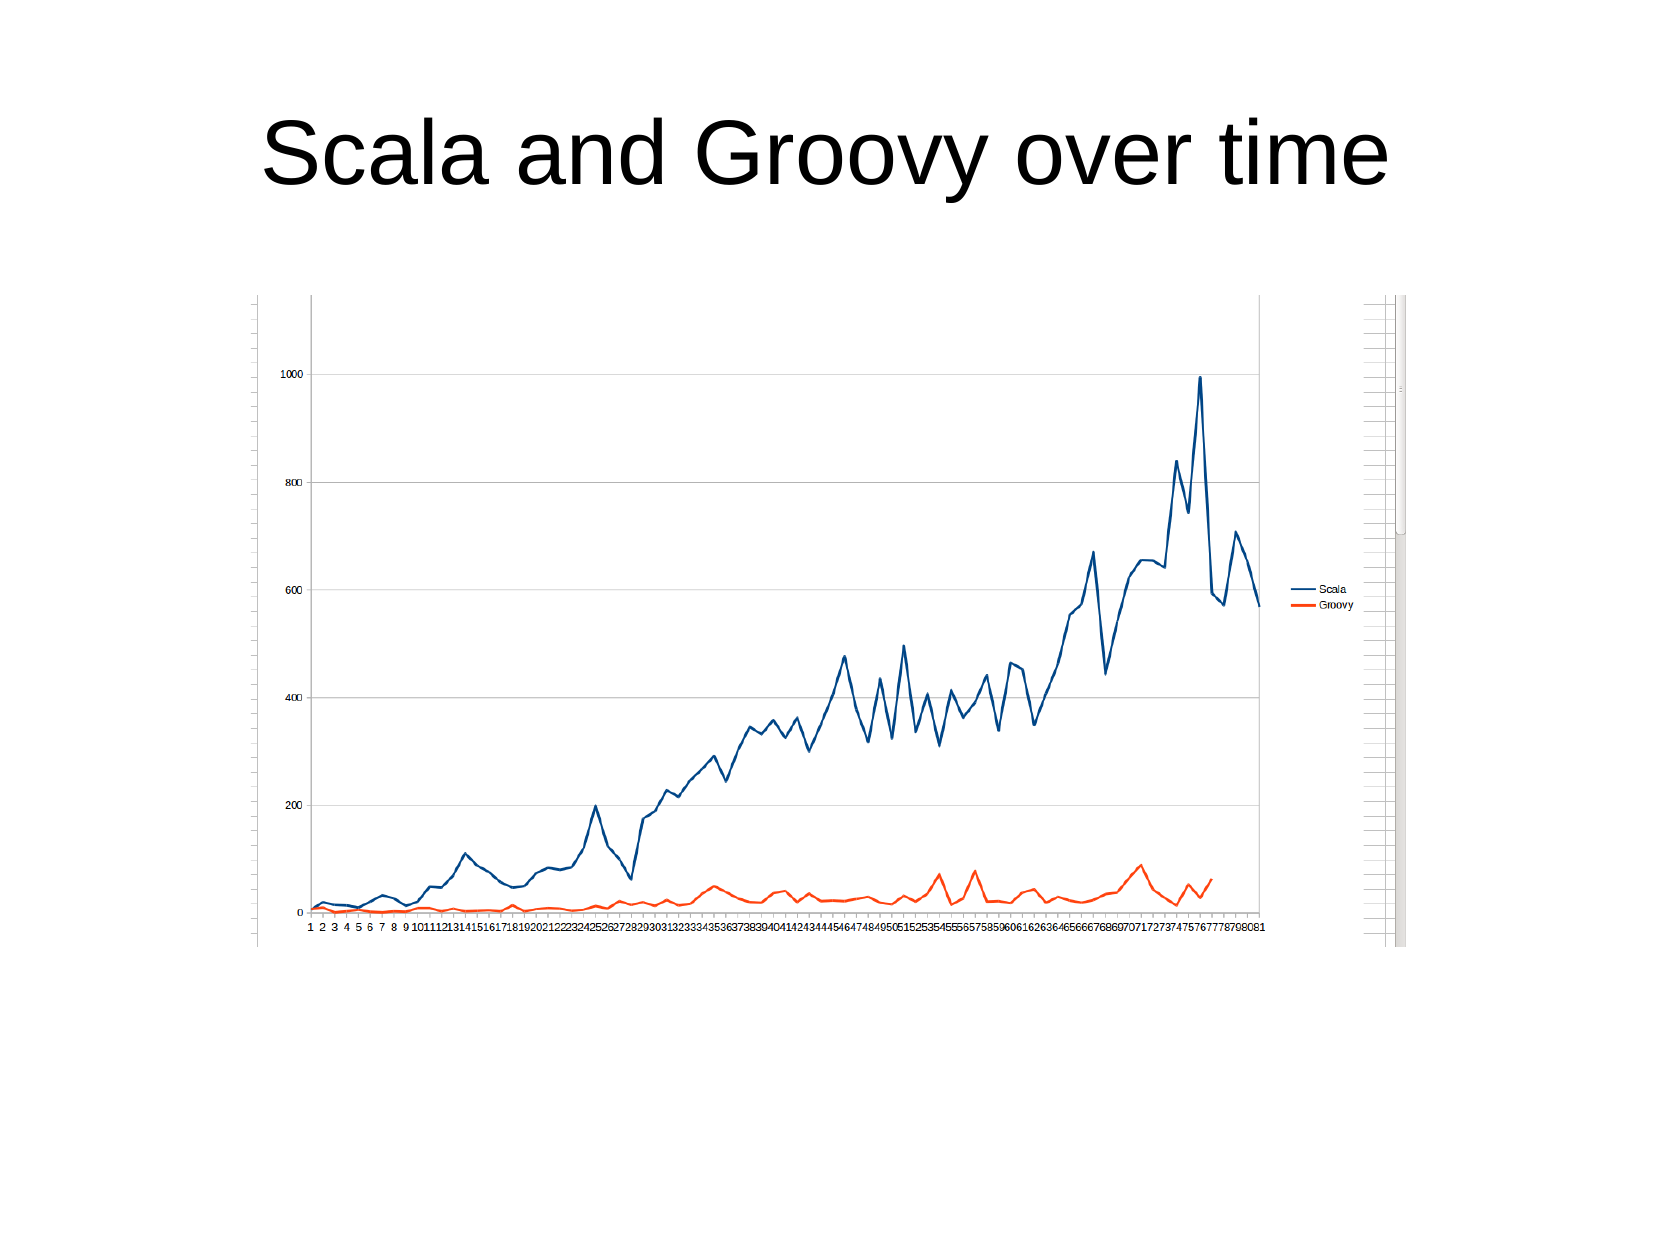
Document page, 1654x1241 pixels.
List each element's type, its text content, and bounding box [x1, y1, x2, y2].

picture [250, 295, 1406, 947]
title Scala and Groovy over time [82, 49, 1571, 257]
